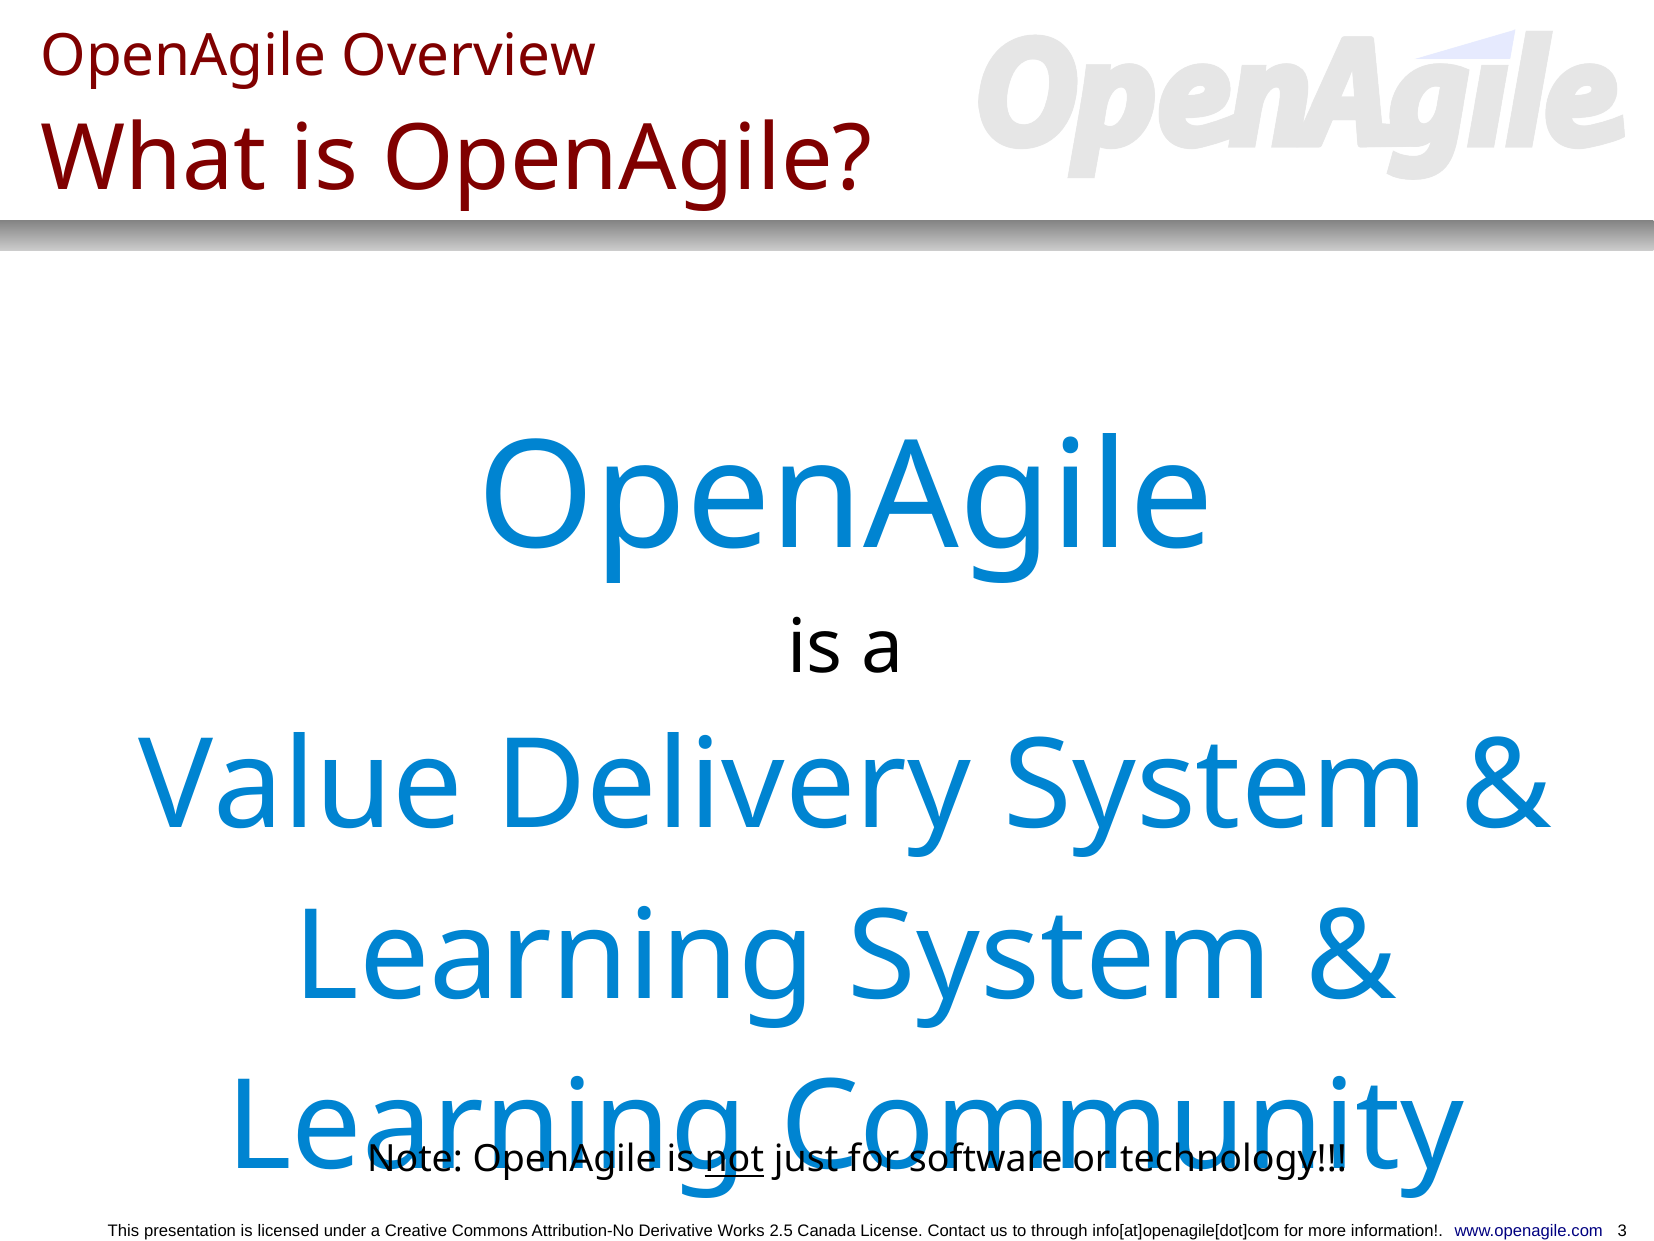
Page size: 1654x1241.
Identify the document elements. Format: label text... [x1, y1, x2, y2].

text_box Note: OpenAgile is not just for software or technology!!! [352, 1124, 1292, 1184]
list OpenAgile is a Value Delivery System & Learning System & Learning Community [37, 251, 1654, 1192]
title OpenAgile Overview What is OpenAgile? [40, 8, 1654, 222]
